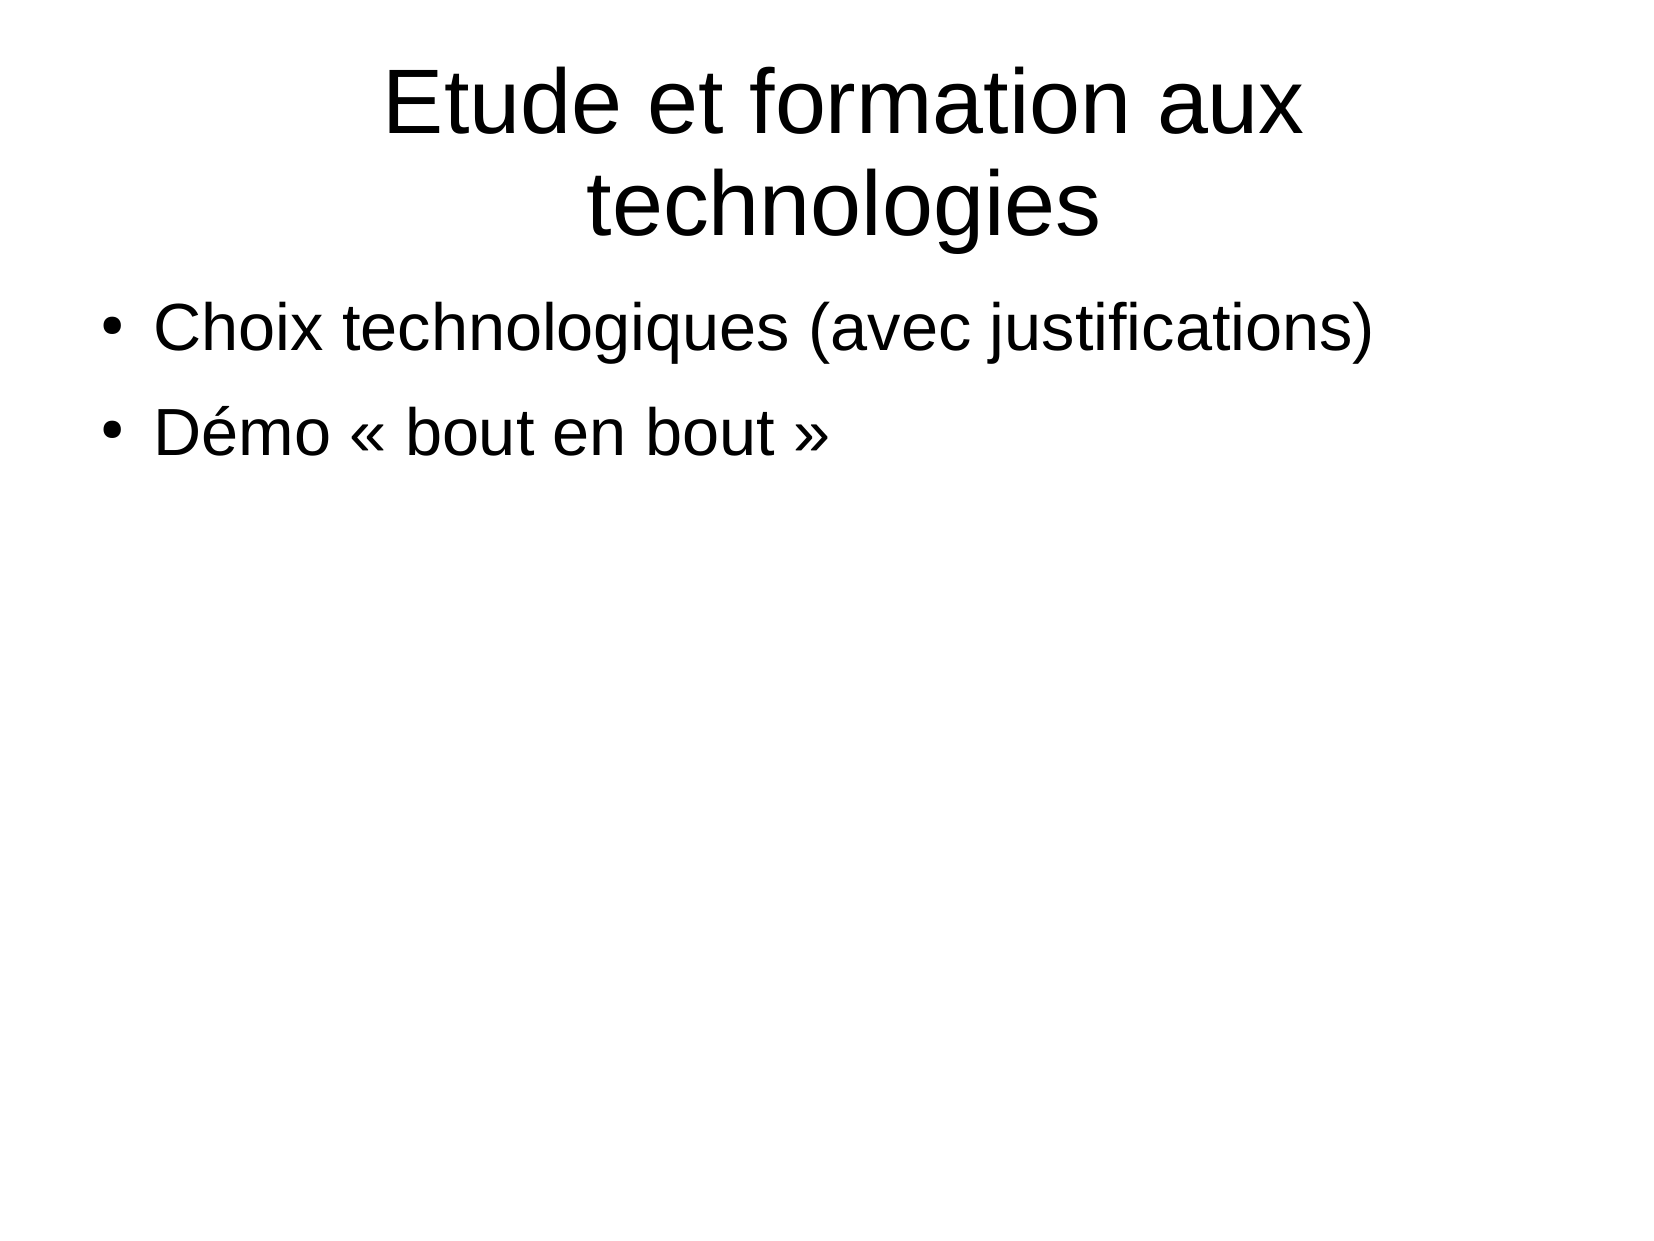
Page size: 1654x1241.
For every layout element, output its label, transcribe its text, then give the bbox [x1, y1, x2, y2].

list Choix technologiques (avec justifications) Démo « bout en bout » [82, 290, 1571, 1109]
title Etude et formation aux technologies [82, 49, 1571, 257]
